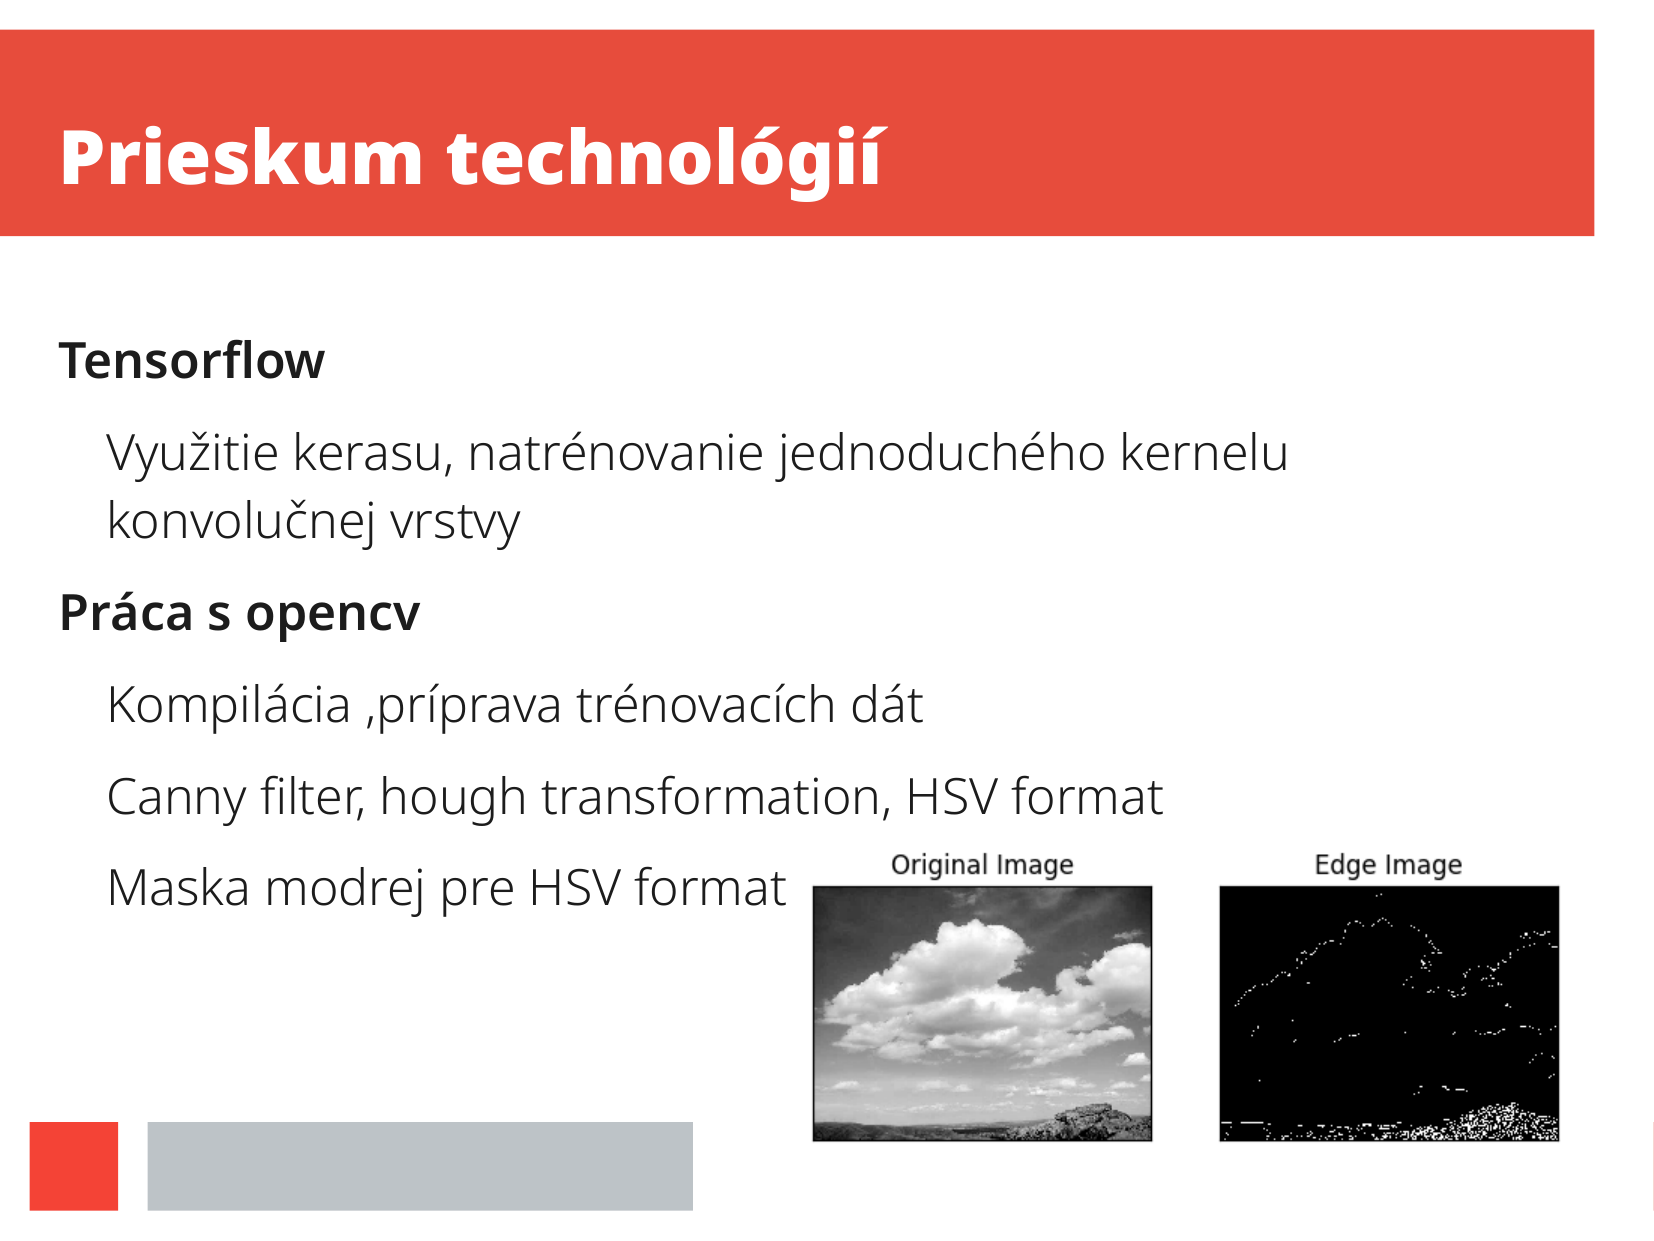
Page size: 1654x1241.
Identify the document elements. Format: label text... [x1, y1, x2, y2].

title Prieskum technológií [59, 59, 1595, 207]
picture [693, 649, 1654, 1241]
list Tensorflow Využitie kerasu, natrénovanie jednoduchého kernelu konvolučnej vrstvy Práca s opencv Kompilácia ,príprava trénovacích dát Canny filter, hough transformation, HSV format Maska modrej pre HSV format [59, 324, 1565, 1093]
